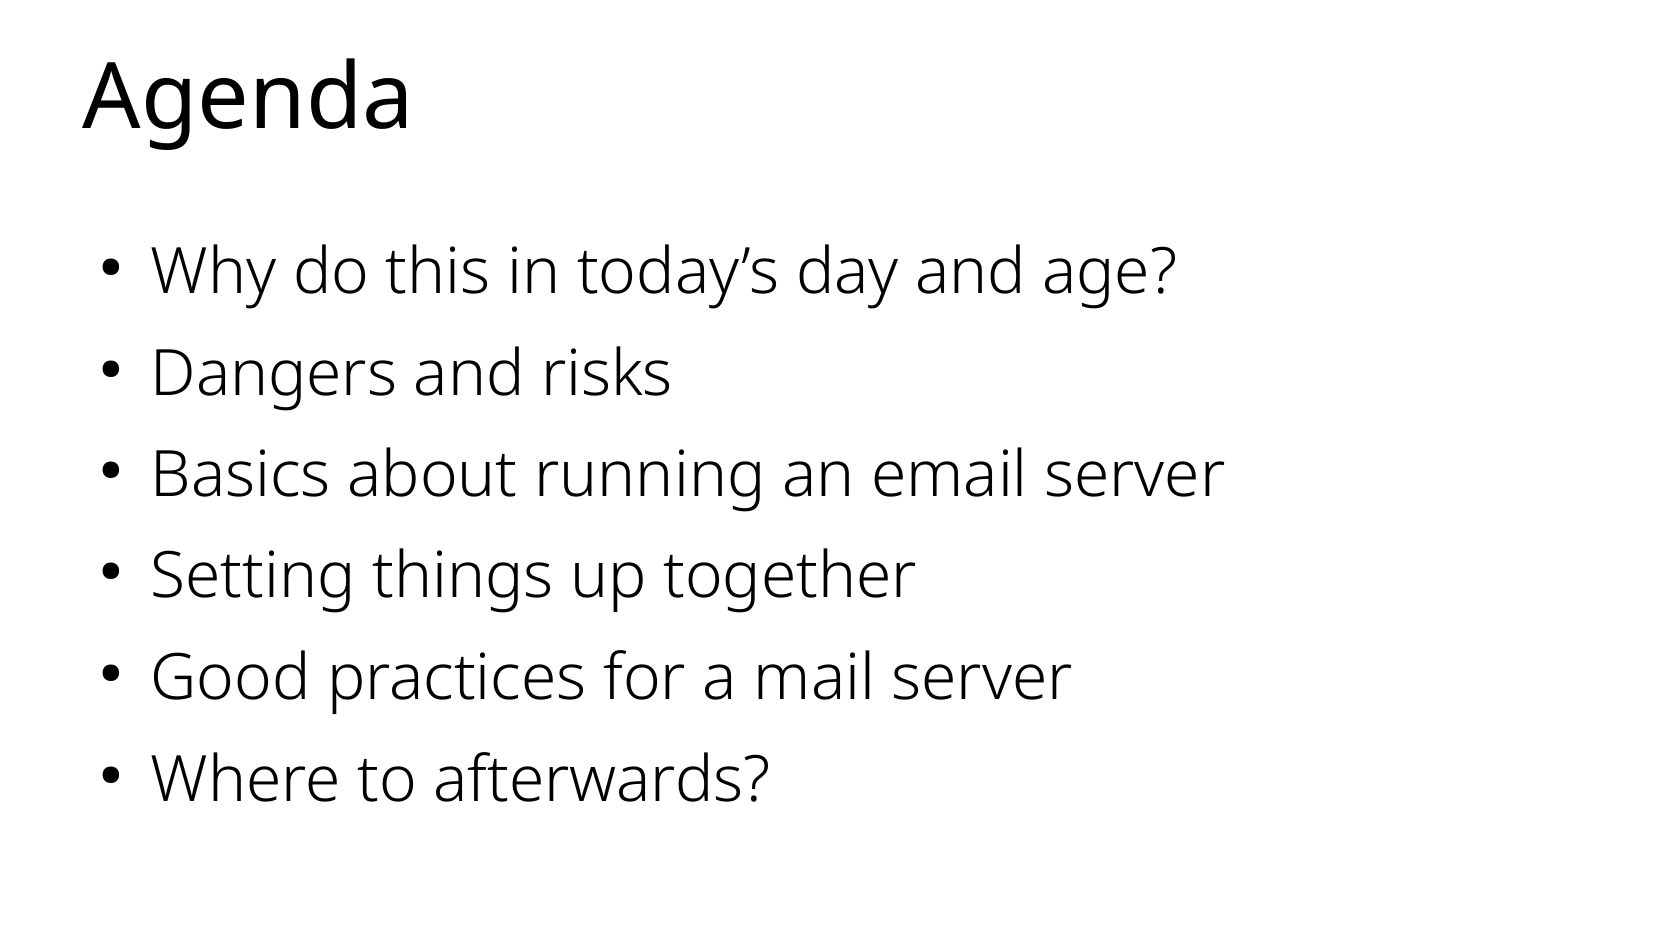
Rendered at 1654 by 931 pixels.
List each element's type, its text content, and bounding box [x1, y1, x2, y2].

list Why do this in today’s day and age? Dangers and risks Basics about running an email server Setting things up together Good practices for a mail server Where to afterwards? [82, 224, 1571, 825]
title Agenda [82, 37, 1571, 150]
